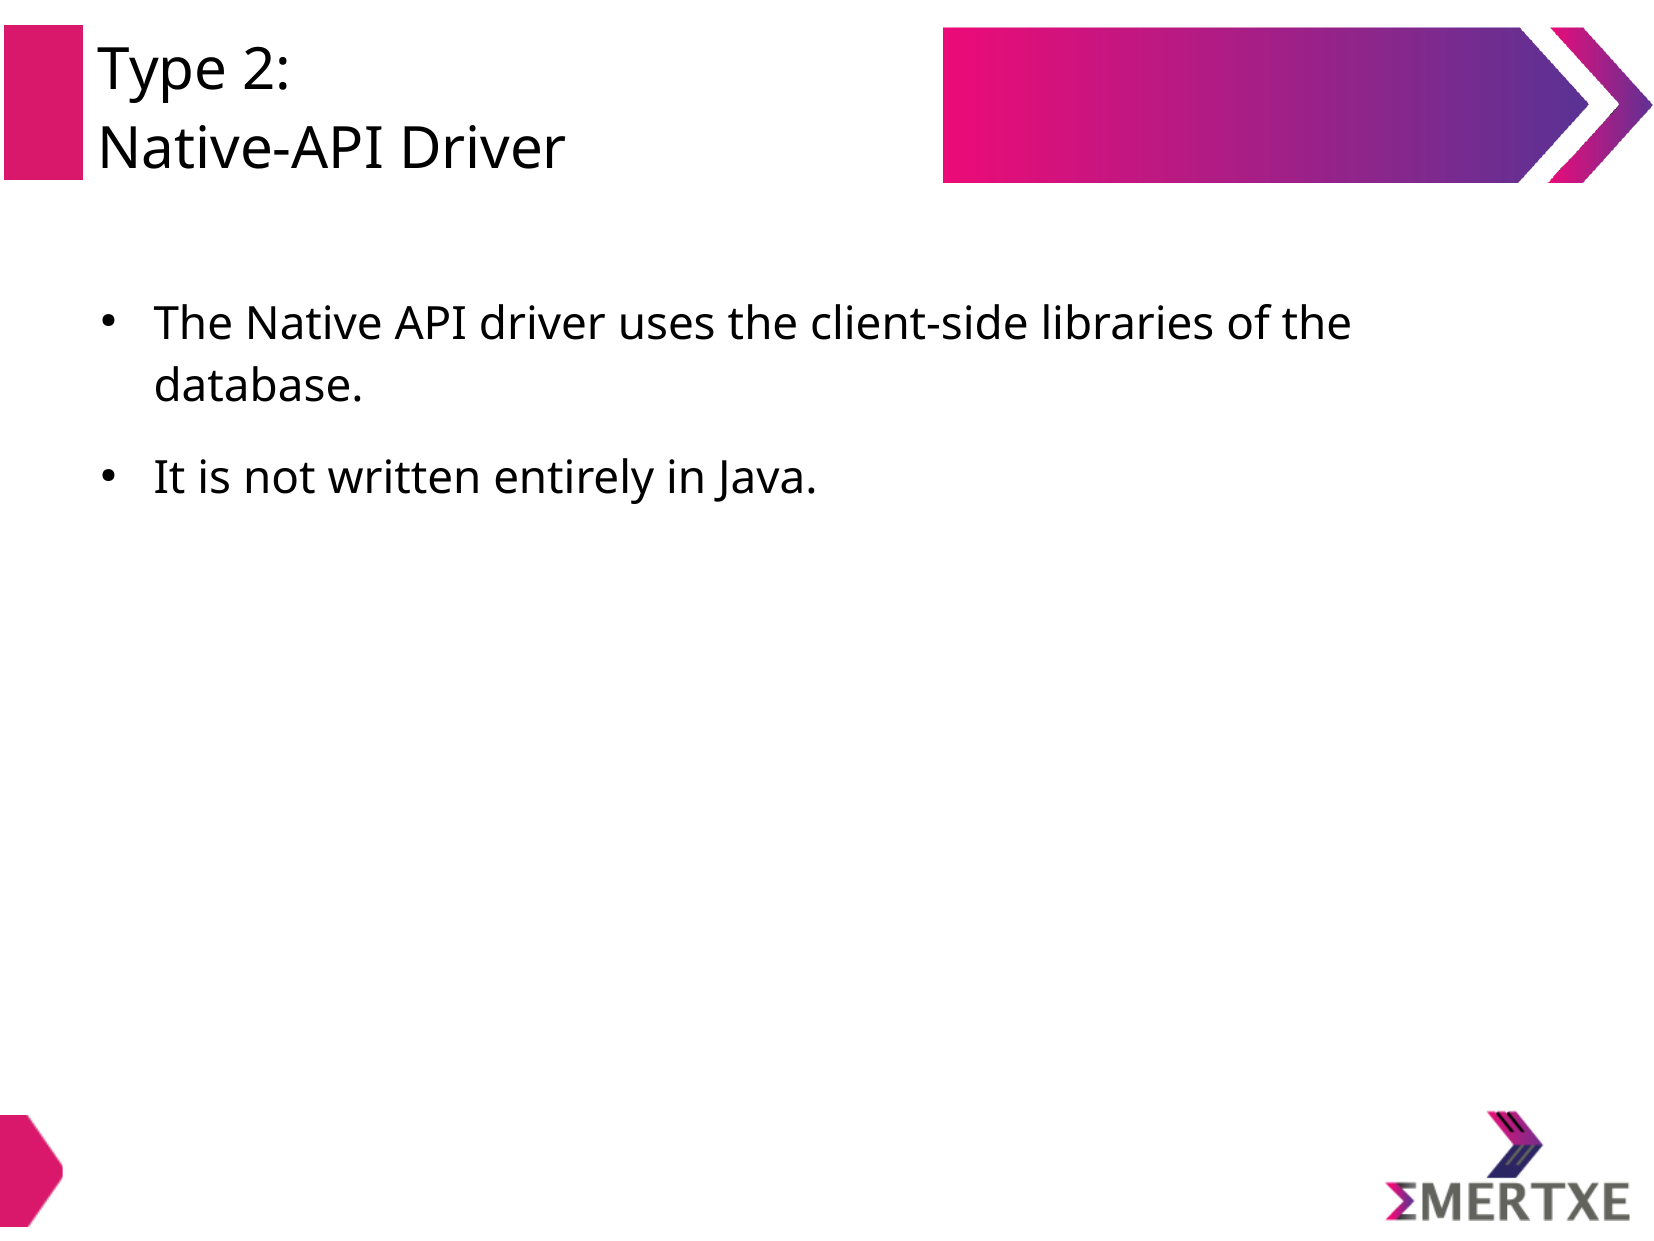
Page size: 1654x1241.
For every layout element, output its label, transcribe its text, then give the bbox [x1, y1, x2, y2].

picture [1516, 27, 1653, 183]
picture [1385, 1107, 1631, 1221]
title Type 2: Native-API Driver [26, 0, 1516, 243]
list The Native API driver uses the client-side libraries of the database. It is not written entirely in Java. [82, 290, 1571, 1010]
